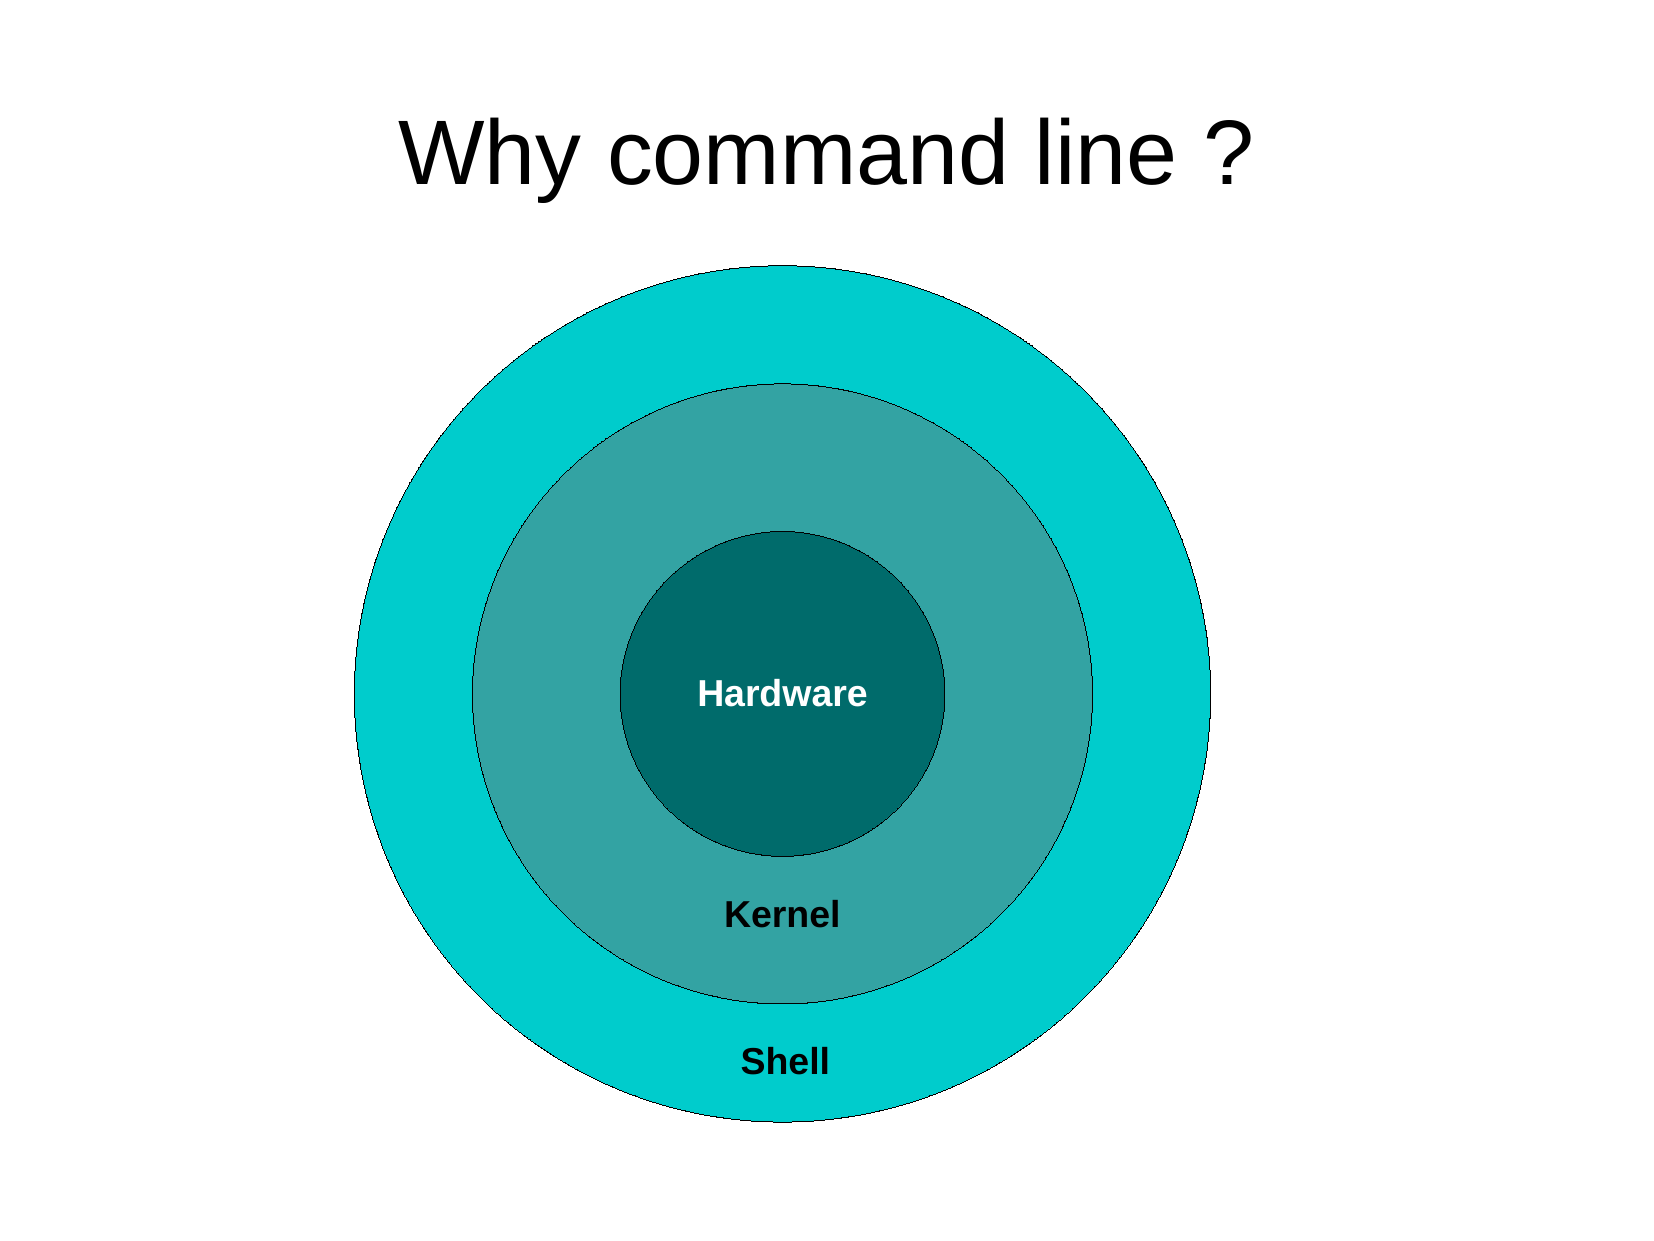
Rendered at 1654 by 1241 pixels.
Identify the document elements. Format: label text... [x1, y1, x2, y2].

text_box [354, 265, 1211, 1123]
text_box Shell [637, 1033, 934, 1091]
text_box Hardware [620, 531, 945, 857]
title Why command line ? [82, 56, 1571, 250]
text_box Kernel [620, 885, 945, 943]
